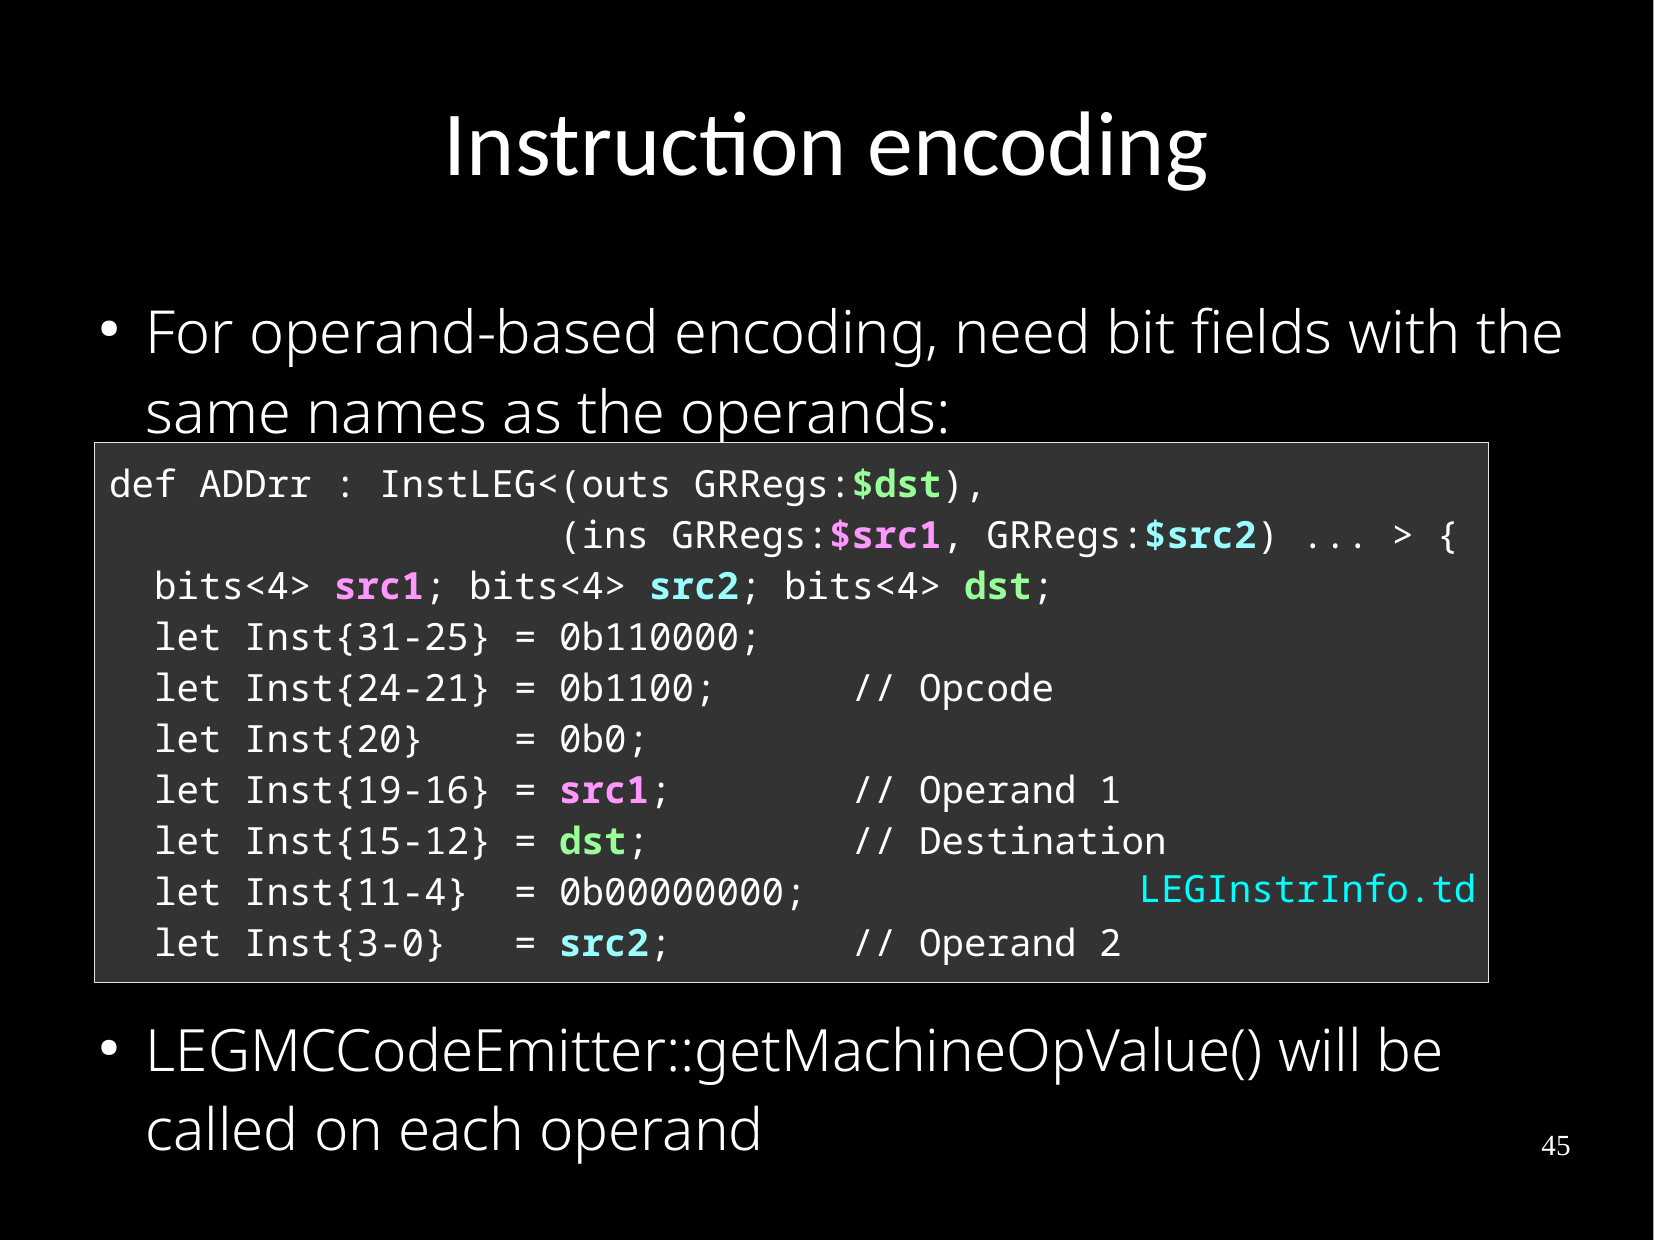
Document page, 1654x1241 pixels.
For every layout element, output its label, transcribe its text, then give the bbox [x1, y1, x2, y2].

text_box def ADDrr : InstLEG<(outs GRRegs:$dst), (ins GRRegs:$src1, GRRegs:$src2) ... > { bits<4> src1; bits<4> src2; bits<4> dst; let Inst{31-25} = 0b110000; let Inst{24-21} = 0b1100; // Opcode let Inst{20} = 0b0; let Inst{19-16} = src1; // Operand 1 let Inst{15-12} = dst; // Destination let Inst{11-4} = 0b00000000; let Inst{3-0} = src2; // Operand 2 [94, 442, 1489, 913]
title Instruction encoding [82, 49, 1571, 257]
list For operand-based encoding, need bit fields with the same names as the operands: LEGMCCodeEmitter::getMachineOpValue() will be called on each operand [82, 290, 1571, 1170]
text_box LEGInstrInfo.td [921, 862, 1489, 907]
